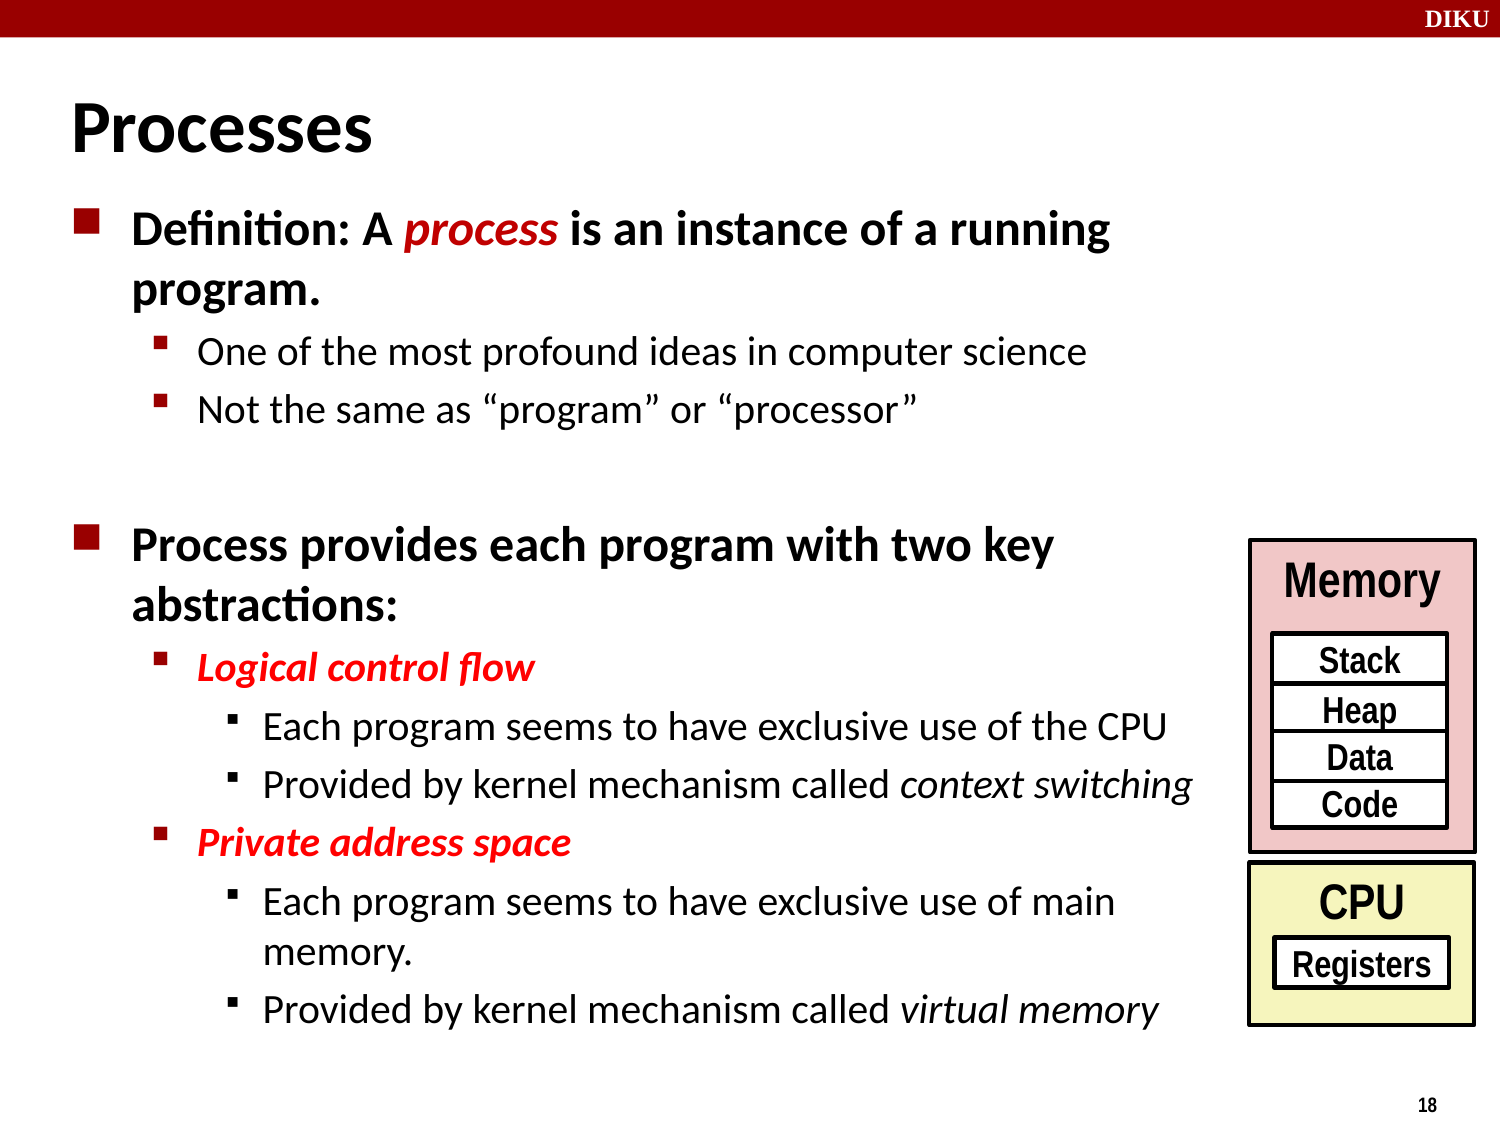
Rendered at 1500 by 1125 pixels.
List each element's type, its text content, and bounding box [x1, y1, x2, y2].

text_box Registers [1274, 937, 1450, 988]
text_box Memory [1249, 539, 1475, 853]
text_box CPU [1249, 862, 1475, 1025]
text_box Data [1272, 730, 1448, 781]
title Processes [55, 75, 917, 169]
text_box Code [1272, 781, 1448, 828]
text_box Heap [1384, 706, 1391, 720]
text_box Stack [1272, 633, 1448, 683]
text_box Heap [1272, 683, 1448, 730]
list Definition: A process is an instance of a running program. One of the most profound ideas in computer science Not the same as “program” or “processor” Process provides each program with two key abstractions: Logical control flow Each program seems to have exclusive use of the CPU Provided by kernel mechanism called context switching Private address space Each program seems to have exclusive use of main memory. Provided by kernel mechanism called virtual memory [60, 187, 1225, 1095]
